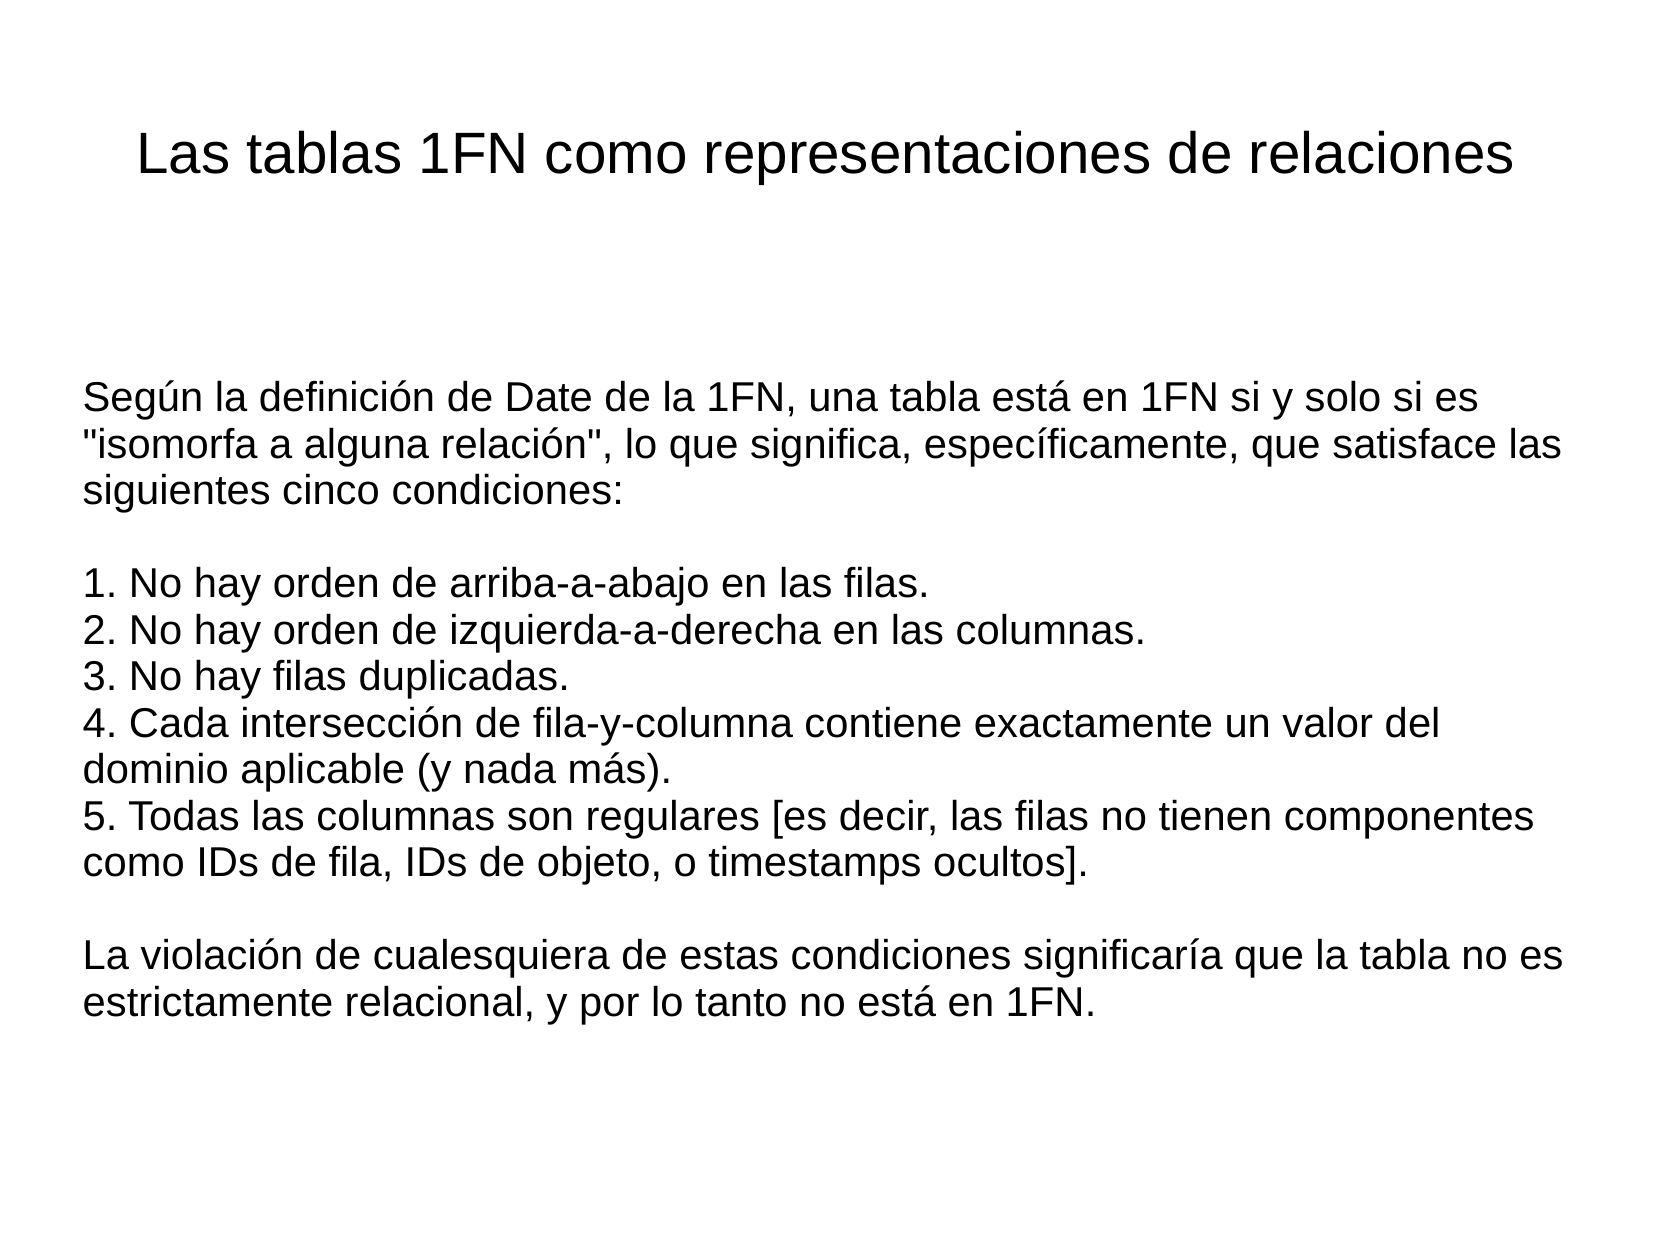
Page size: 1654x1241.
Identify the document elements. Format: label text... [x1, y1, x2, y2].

title Las tablas 1FN como representaciones de relaciones [82, 49, 1571, 257]
subtitle Según la definición de Date de la 1FN, una tabla está en 1FN si y solo si es "isomorfa a alguna relación", lo que significa, específicamente, que satisface las siguientes cinco condiciones: 1. No hay orden de arriba-a-abajo en las filas. 2. No hay orden de izquierda-a-derecha en las columnas. 3. No hay filas duplicadas. 4. Cada intersección de fila-y-columna contiene exactamente un valor del dominio aplicable (y nada más). 5. Todas las columnas son regulares [es decir, las filas no tienen componentes como IDs de fila, IDs de objeto, o timestamps ocultos]. La violación de cualesquiera de estas condiciones significaría que la tabla no es estrictamente relacional, y por lo tanto no está en 1FN. [82, 290, 1571, 1109]
